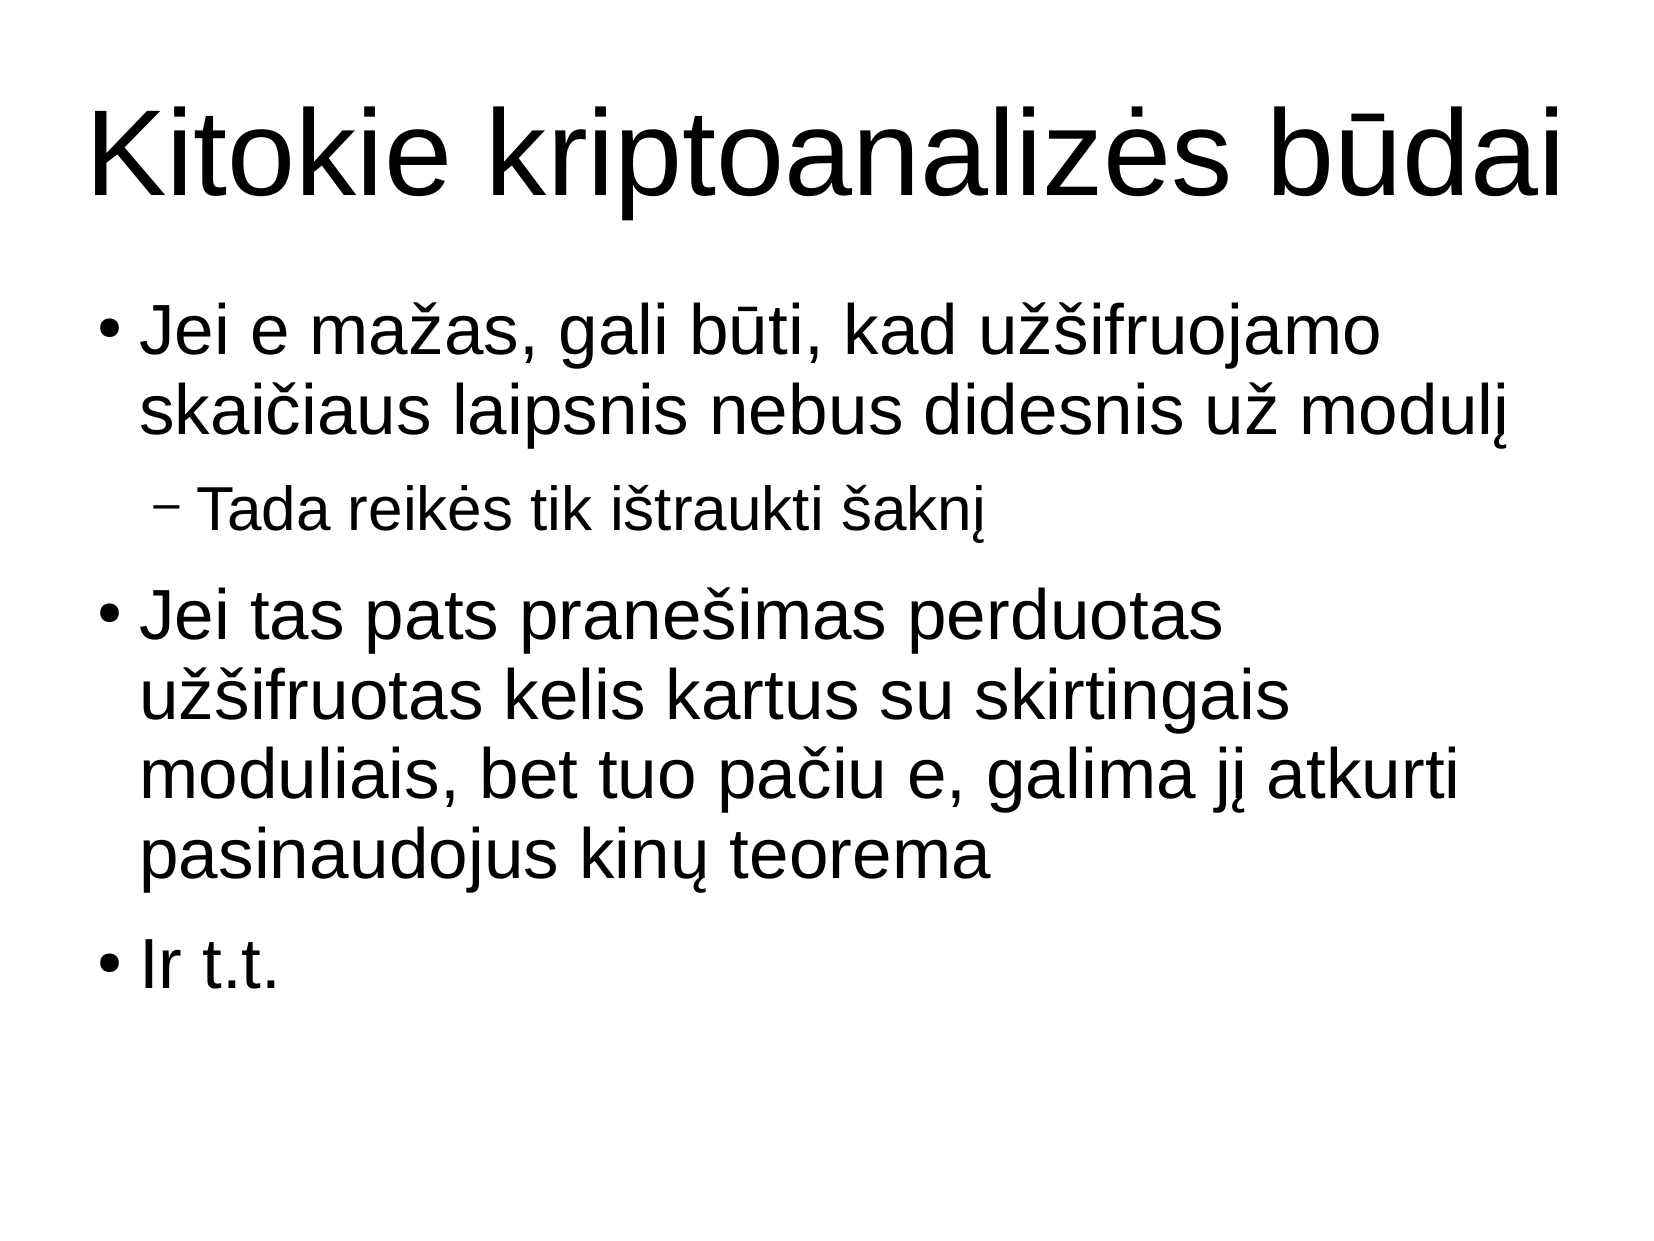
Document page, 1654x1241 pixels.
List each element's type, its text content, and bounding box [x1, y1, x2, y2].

list Jei e mažas, gali būti, kad užšifruojamo skaičiaus laipsnis nebus didesnis už modulį Tada reikės tik ištraukti šaknį Jei tas pats pranešimas perduotas užšifruotas kelis kartus su skirtingais moduliais, bet tuo pačiu e, galima jį atkurti pasinaudojus kinų teorema Ir t.t. [82, 290, 1571, 1010]
title Kitokie kriptoanalizės būdai [82, 49, 1571, 257]
